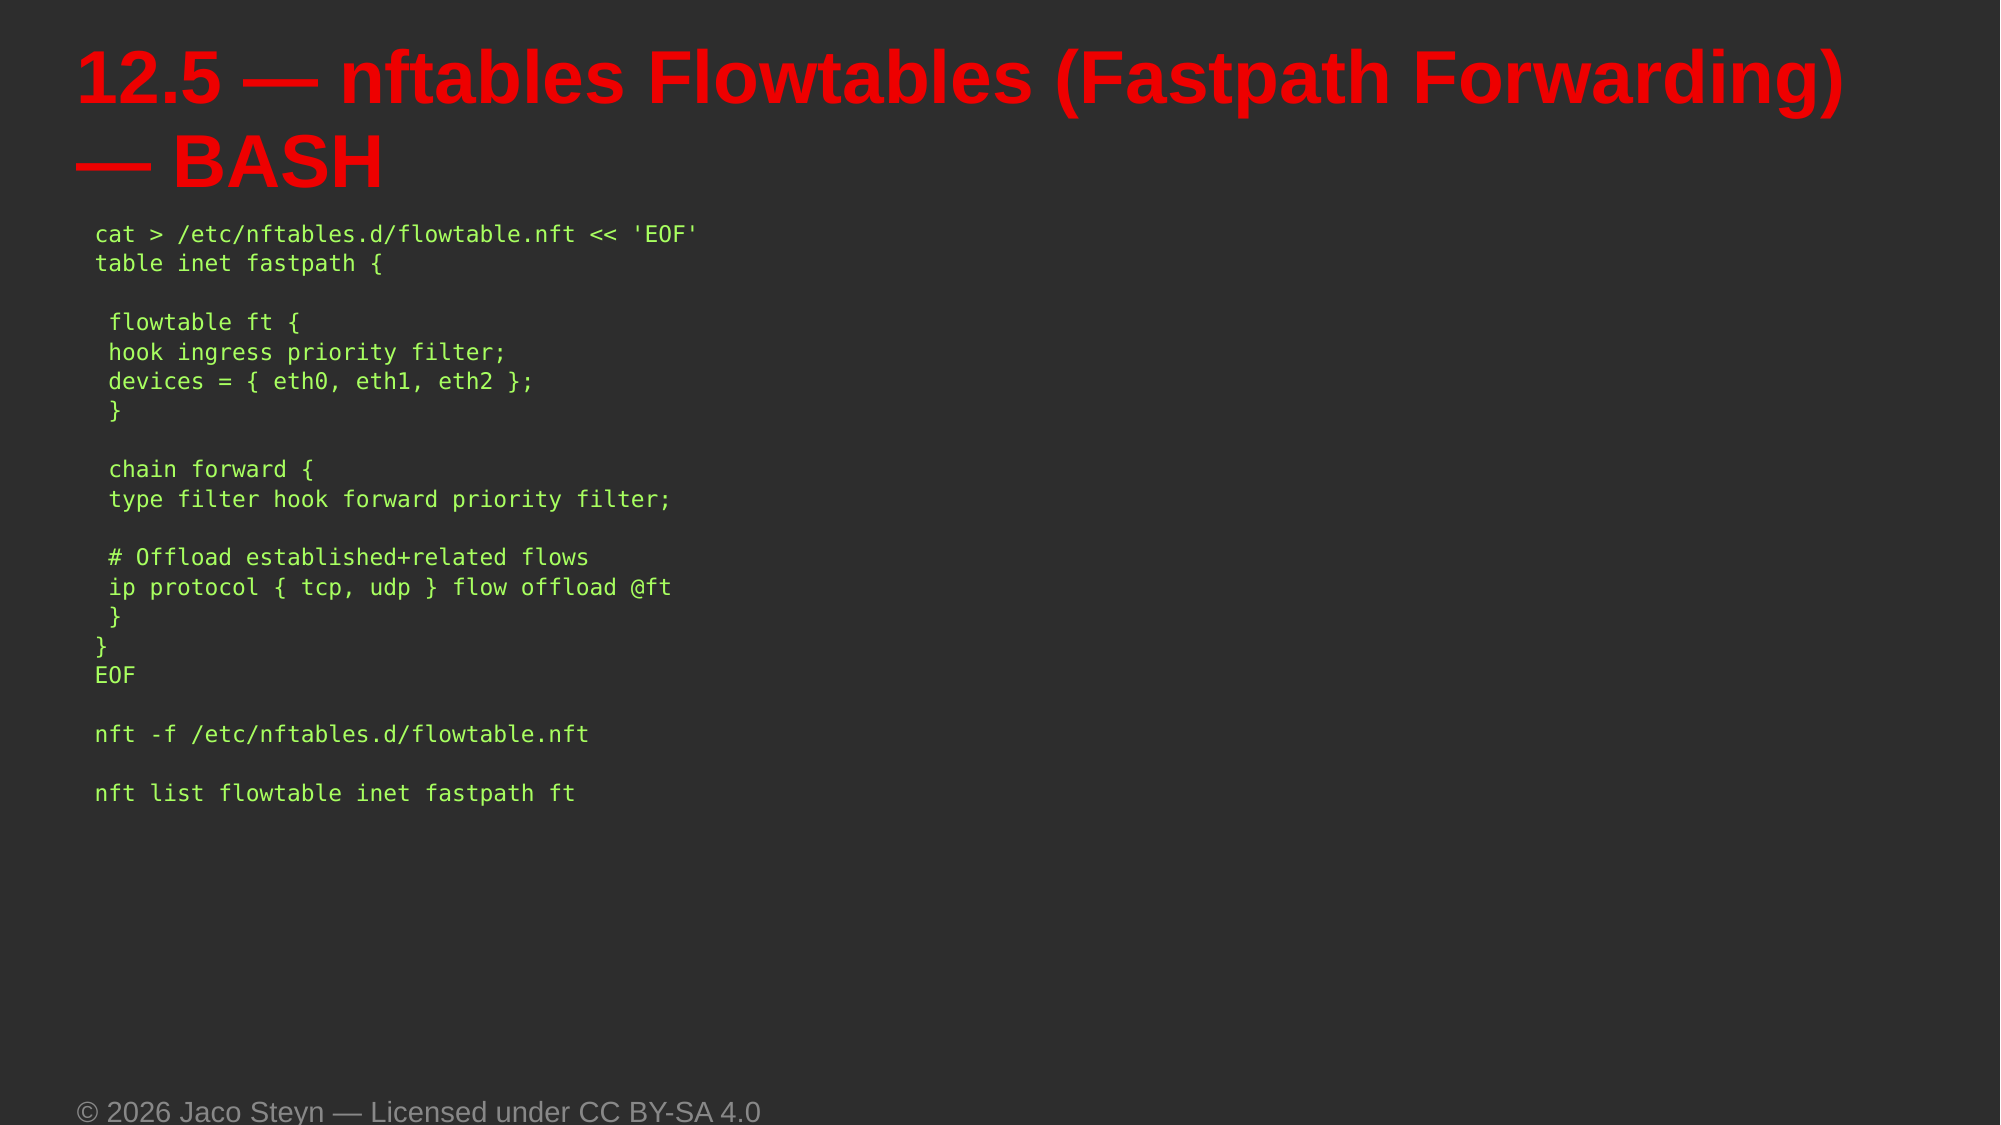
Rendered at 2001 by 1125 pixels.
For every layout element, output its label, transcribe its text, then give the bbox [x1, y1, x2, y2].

text_box 12.5 — nftables Flowtables (Fastpath Forwarding) — BASH [59, 23, 1942, 178]
text_box © 2026 Jaco Steyn — Licensed under CC BY-SA 4.0 [59, 1083, 1942, 1120]
text_box cat > /etc/nftables.d/flowtable.nft << 'EOF' table inet fastpath { flowtable ft { hook ingress priority filter; devices = { eth0, eth1, eth2 }; } chain forward { type filter hook forward priority filter; # Offload established+related flows ip protocol { tcp, udp } flow offload @ft } } EOF nft -f /etc/nftables.d/flowtable.nft nft list flowtable inet fastpath ft [59, 194, 1942, 1052]
